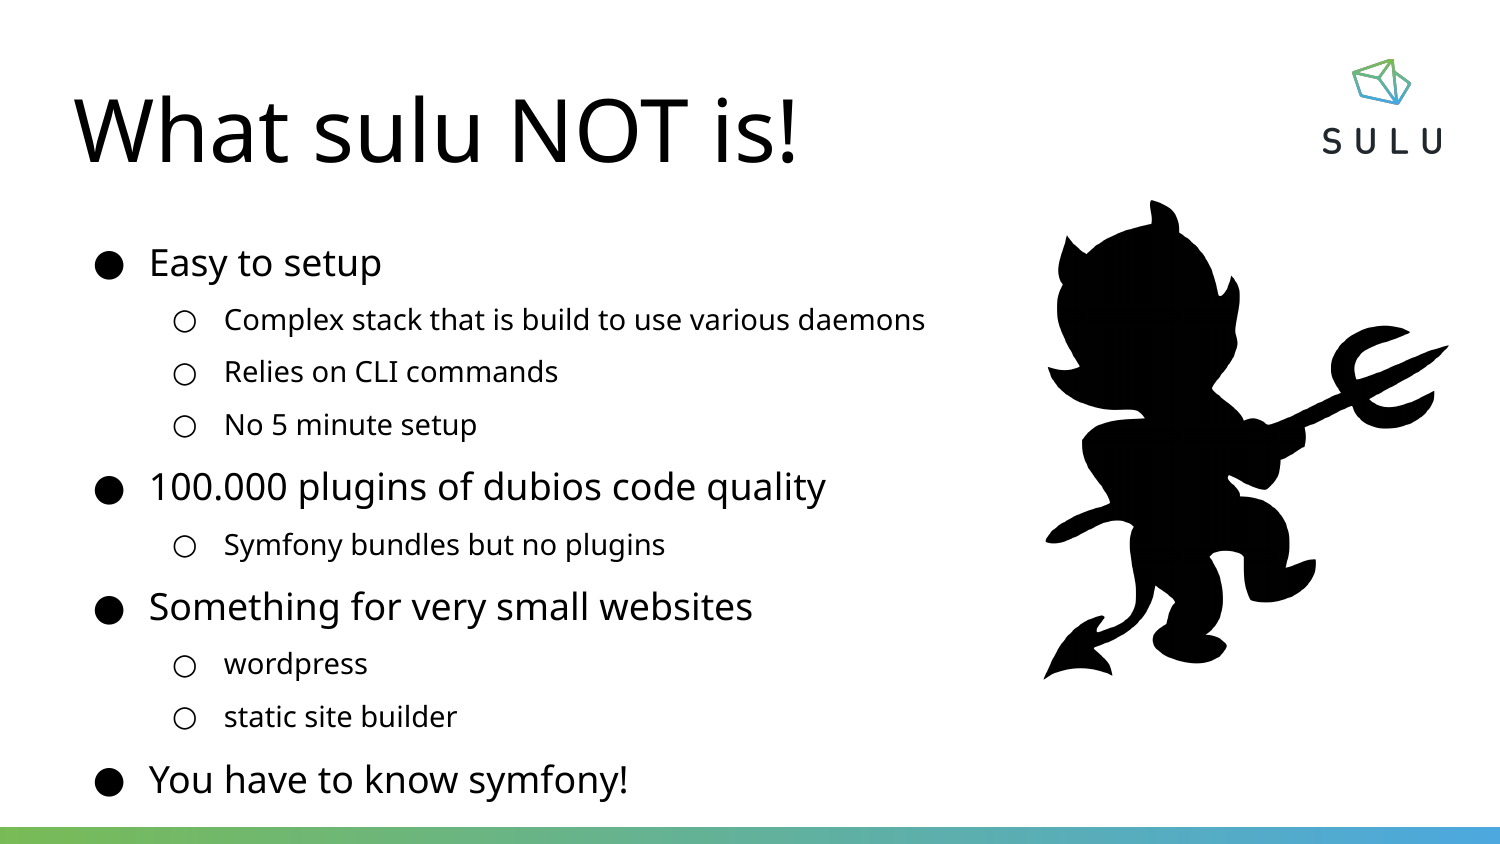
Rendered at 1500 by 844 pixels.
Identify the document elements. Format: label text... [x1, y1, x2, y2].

picture [1043, 200, 1449, 680]
list Easy to setup Complex stack that is build to use various daemons Relies on CLI commands No 5 minute setup 100.000 plugins of dubios code quality Symfony bundles but no plugins Something for very small websites wordpress static site builder You have to know symfony! [59, 200, 1441, 785]
picture [1323, 59, 1441, 154]
title What sulu NOT is! [59, 59, 1317, 196]
